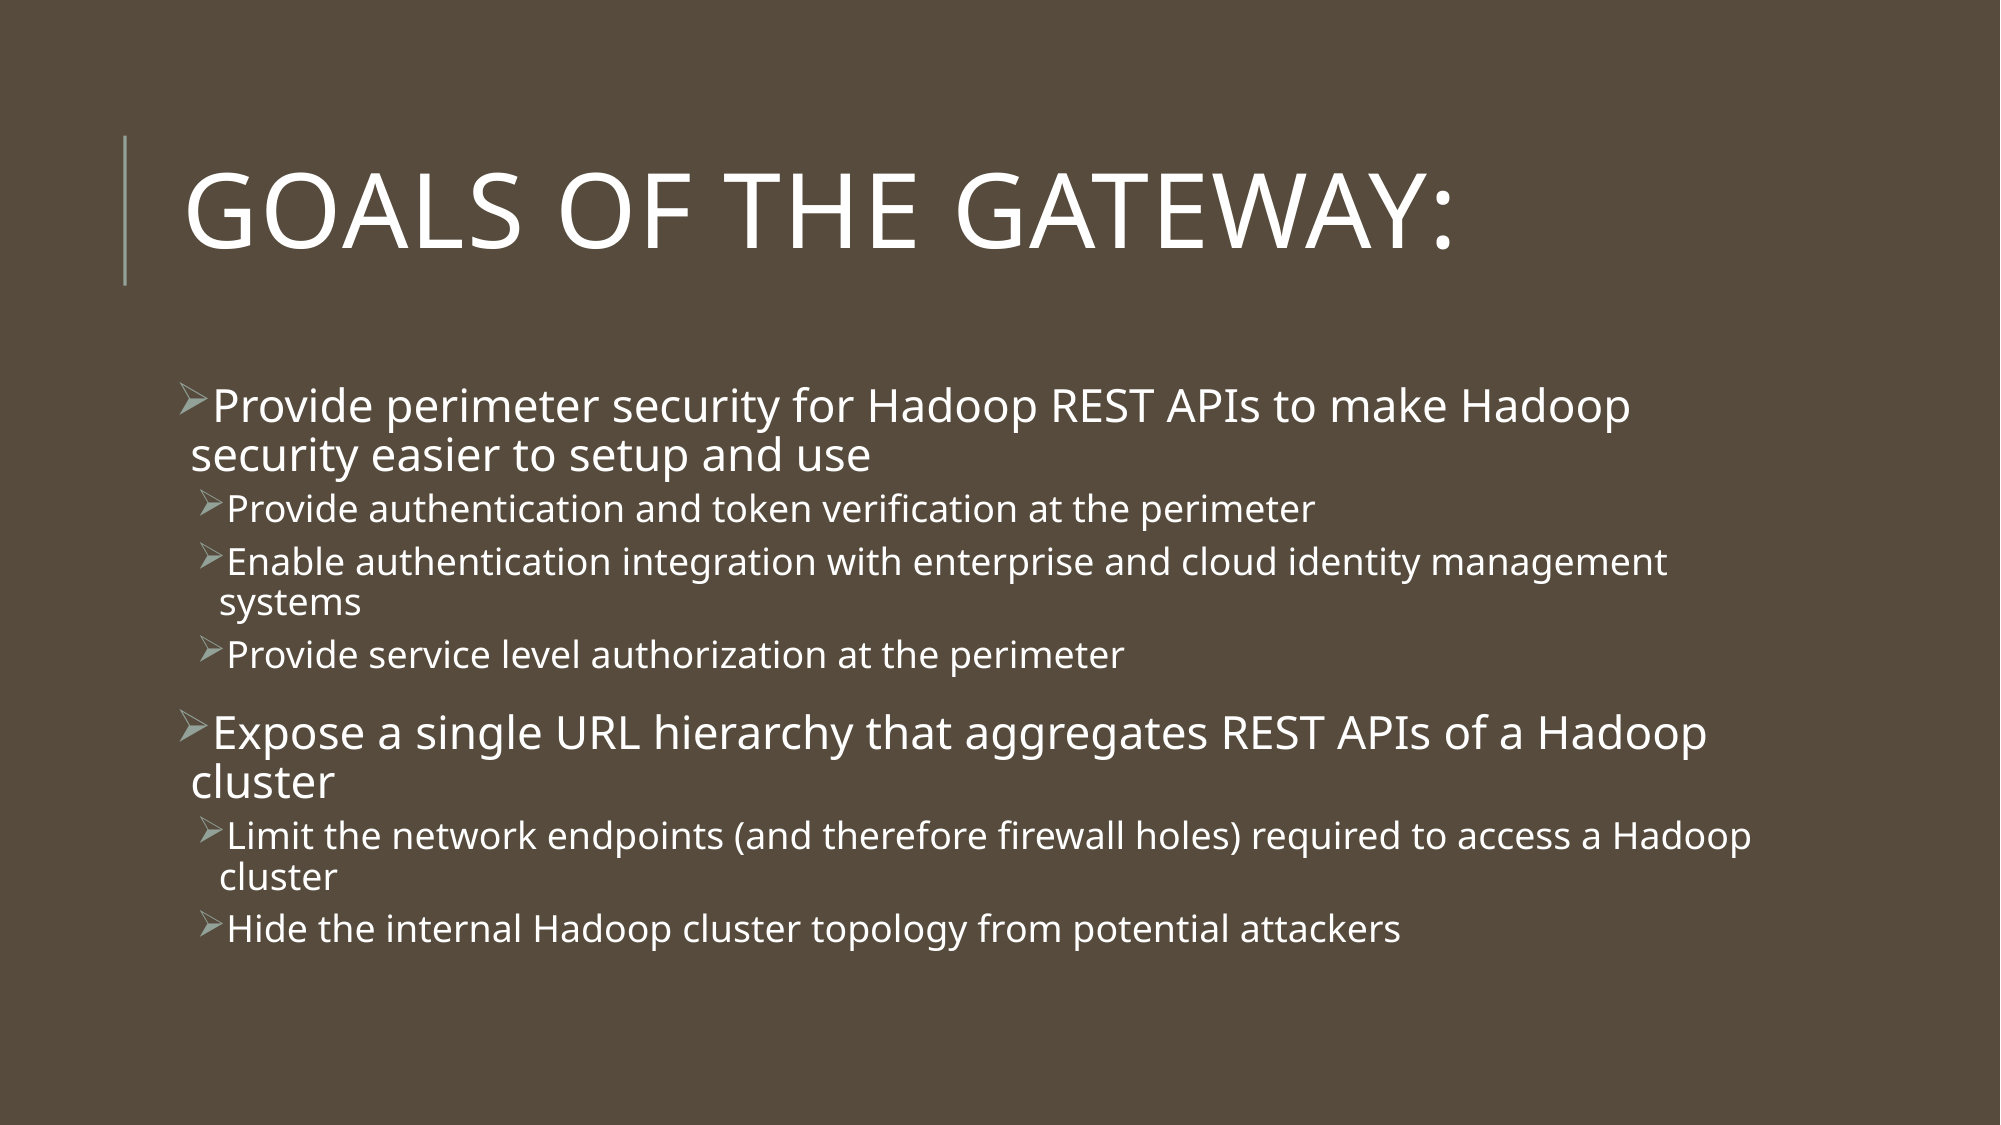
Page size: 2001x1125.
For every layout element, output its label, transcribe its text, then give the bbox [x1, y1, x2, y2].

title goals of the gateway: [168, 96, 1763, 342]
list Provide perimeter security for Hadoop REST APIs to make Hadoop security easier to setup and use Provide authentication and token verification at the perimeter Enable authentication integration with enterprise and cloud identity management systems Provide service level authorization at the perimeter Expose a single URL hierarchy that aggregates REST APIs of a Hadoop cluster Limit the network endpoints (and therefore firewall holes) required to access a Hadoop cluster Hide the internal Hadoop cluster topology from potential attackers [168, 375, 1763, 1035]
